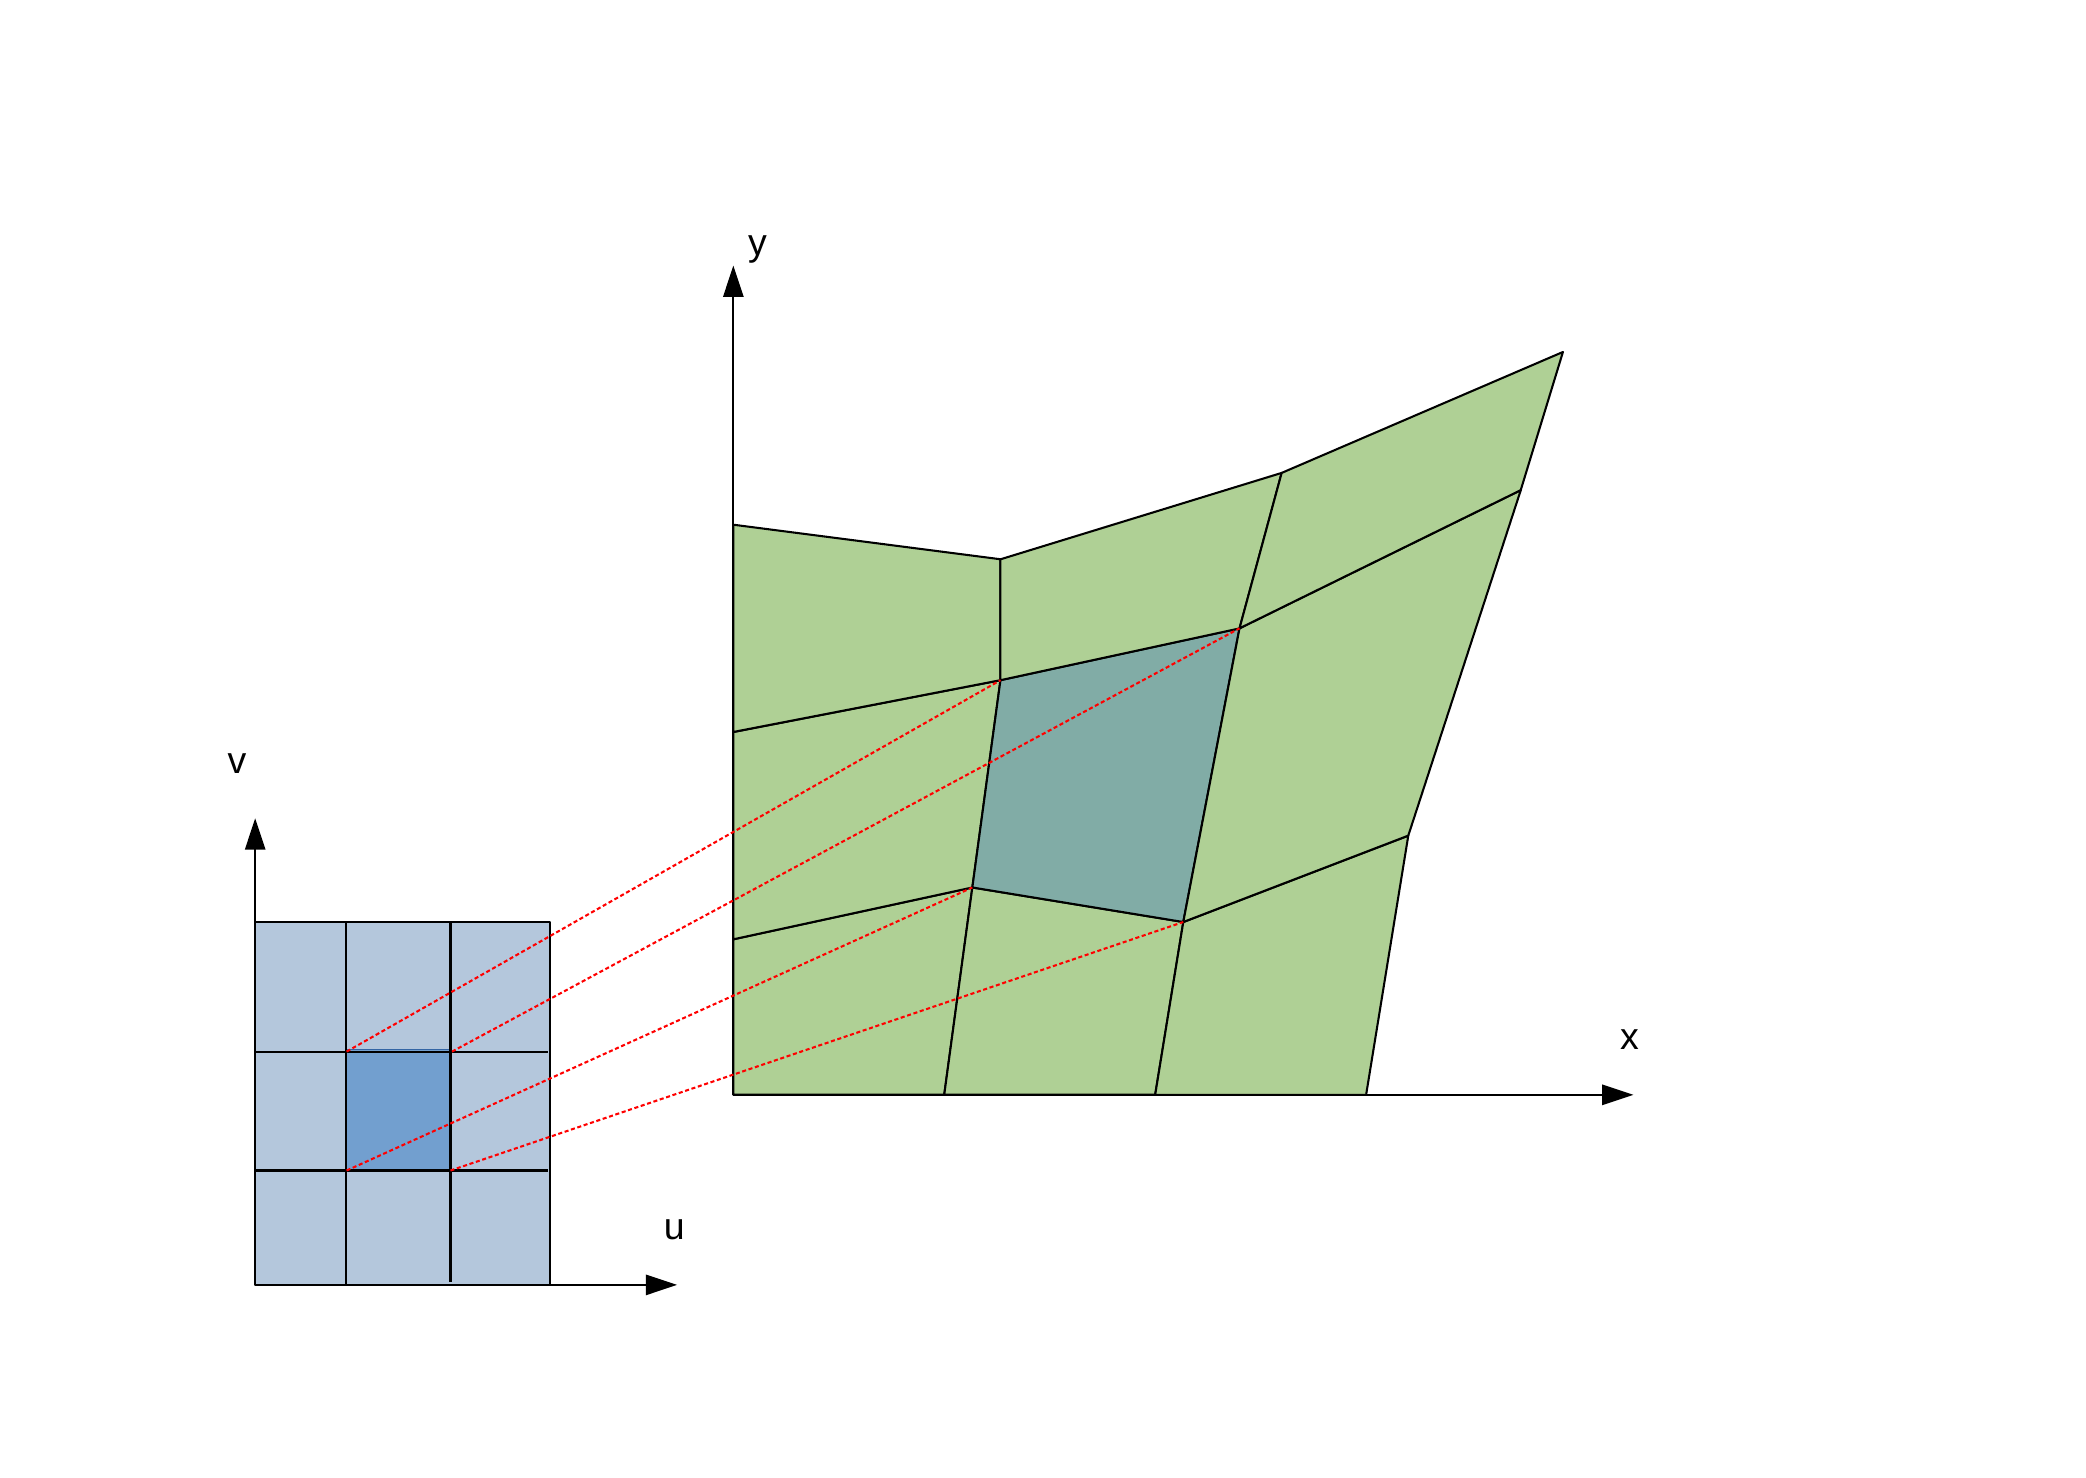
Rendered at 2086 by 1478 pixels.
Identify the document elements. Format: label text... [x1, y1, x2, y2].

text_box x [1605, 1008, 1662, 1092]
text_box y [733, 213, 790, 297]
text_box [255, 921, 551, 1284]
text_box u [648, 1198, 706, 1282]
text_box [255, 1053, 345, 1169]
text_box [733, 351, 1563, 1095]
text_box [255, 1172, 345, 1284]
text_box [347, 1053, 449, 1169]
text_box v [213, 732, 270, 816]
